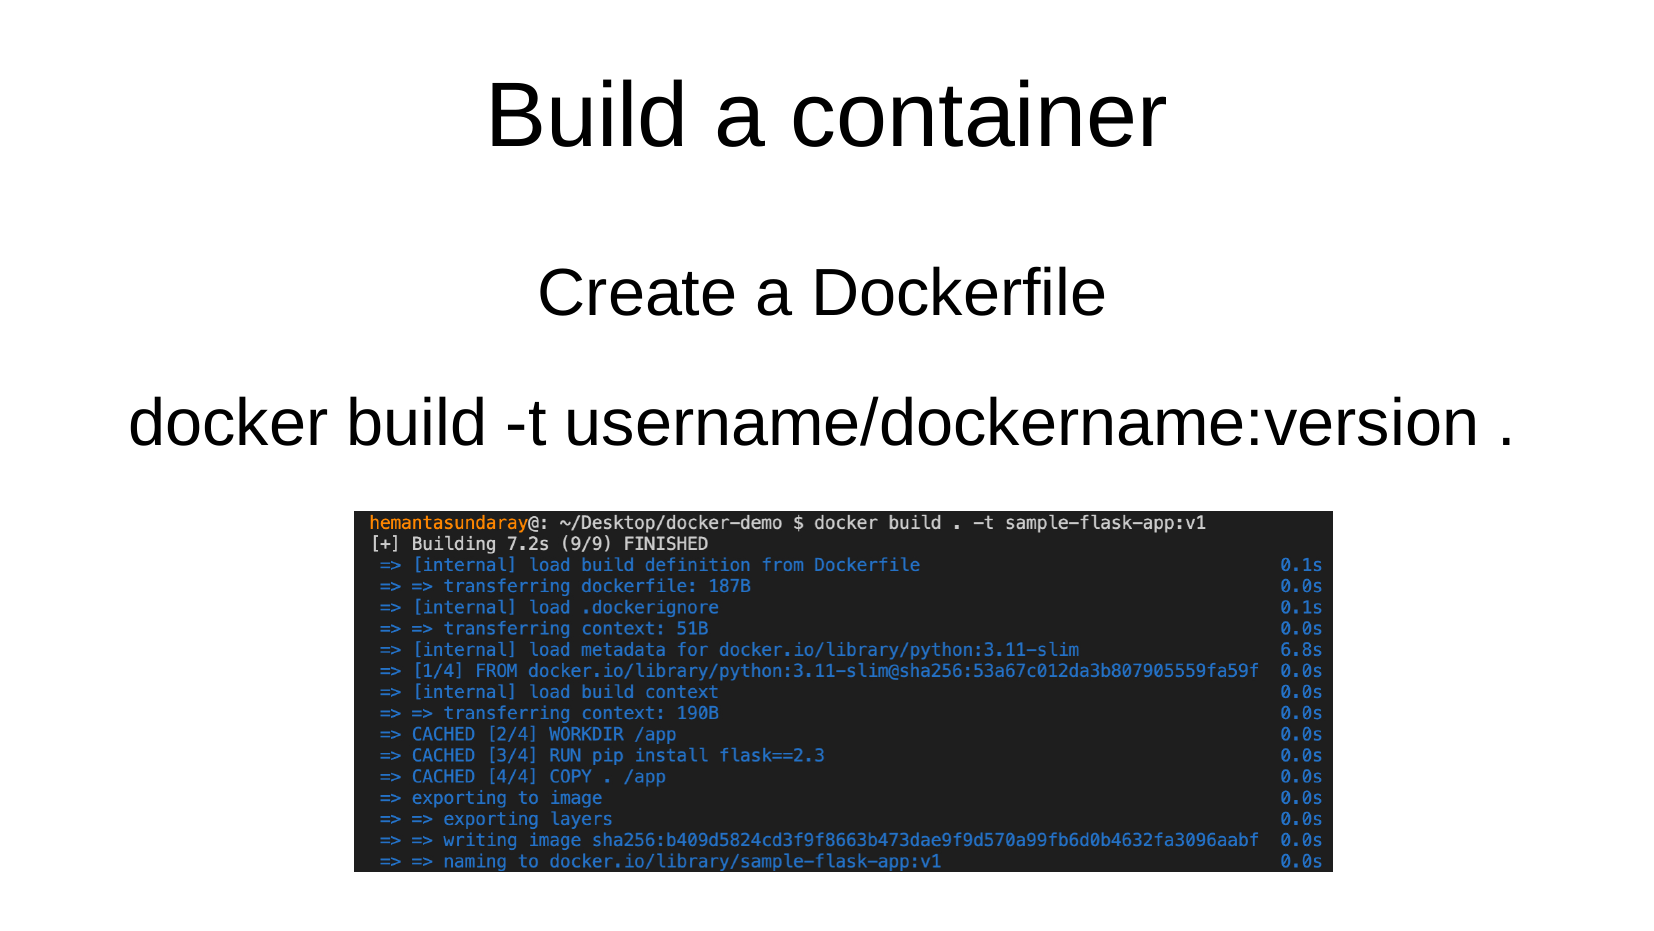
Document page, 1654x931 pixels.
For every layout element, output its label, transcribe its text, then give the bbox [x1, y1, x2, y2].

text_box Create a Dockerfile docker build -t username/dockername:version . [75, 217, 1571, 758]
picture [354, 511, 1333, 872]
title Build a container [82, 37, 1571, 193]
